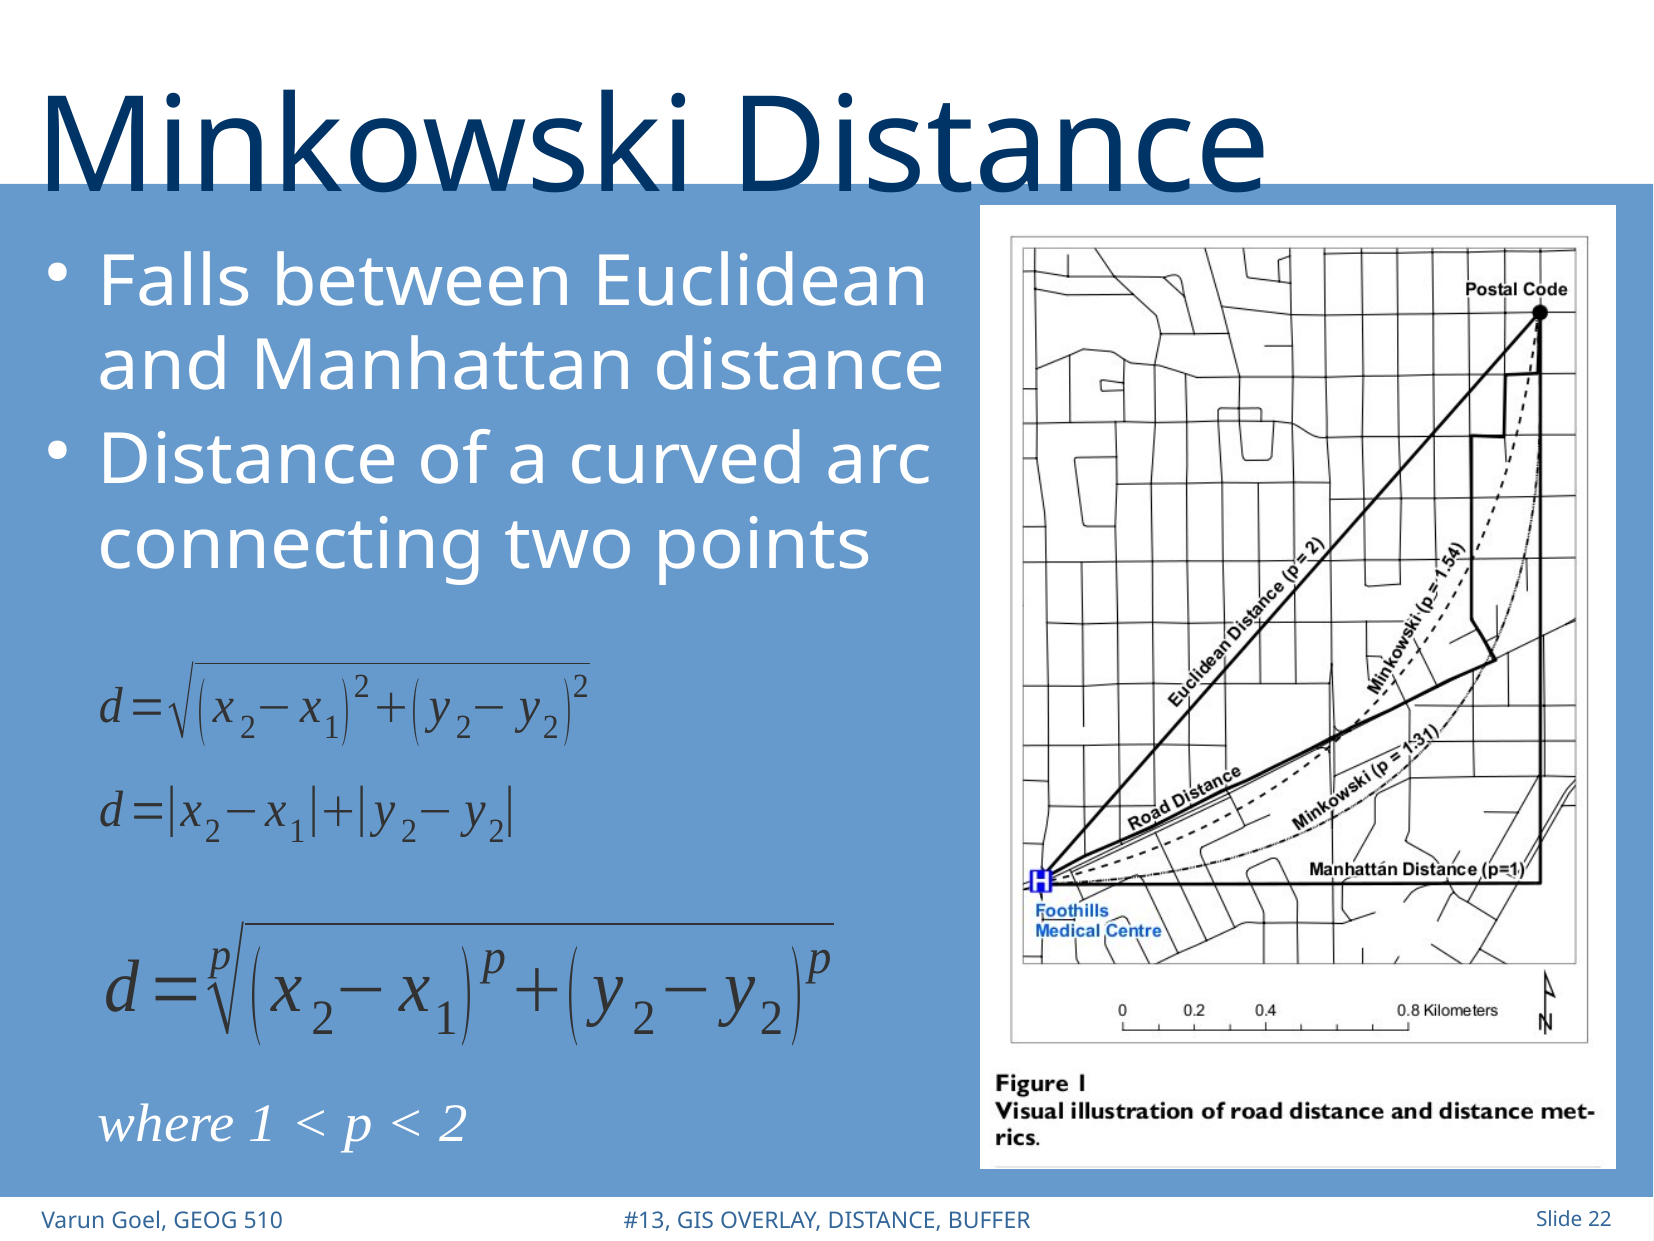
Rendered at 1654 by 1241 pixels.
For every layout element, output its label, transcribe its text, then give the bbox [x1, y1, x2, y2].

picture [980, 205, 1616, 1169]
chart [87, 659, 607, 750]
title Minkowski Distance [35, 35, 1573, 244]
chart [87, 781, 533, 850]
chart [87, 918, 859, 1051]
list Falls between Euclidean and Manhattan distance Distance of a curved arc connecting two points where 1 < p < 2 [26, 237, 966, 1191]
